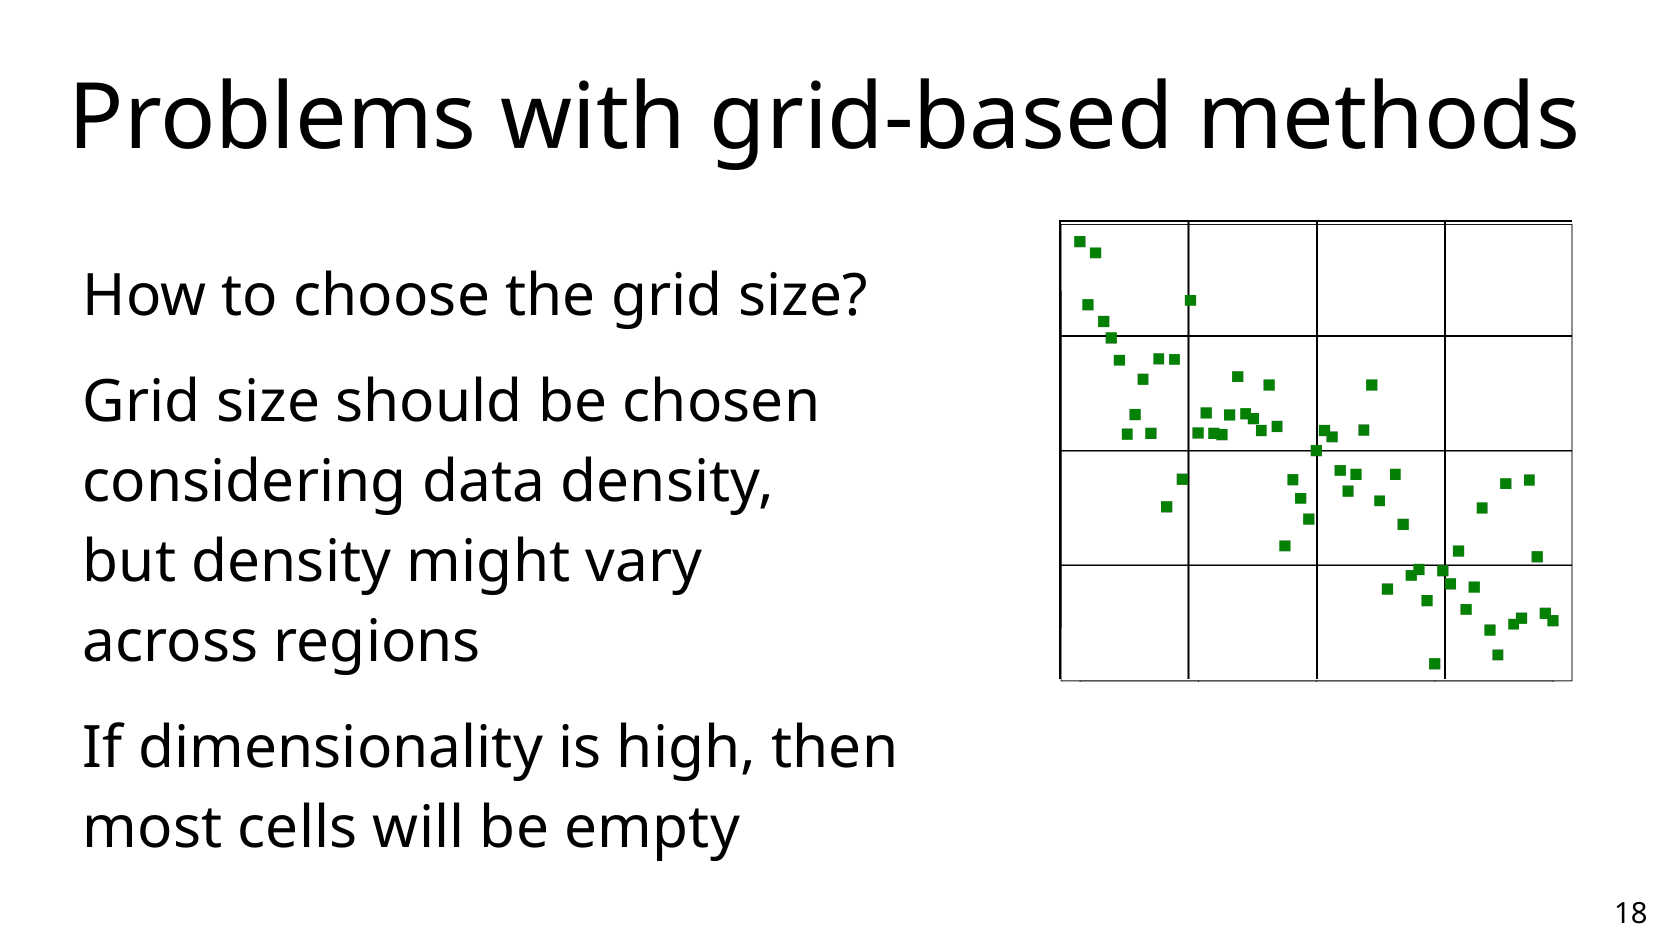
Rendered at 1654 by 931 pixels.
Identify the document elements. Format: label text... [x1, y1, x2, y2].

picture [1059, 201, 1584, 682]
title Problems with grid-based methods [4, 1, 1646, 226]
list How to choose the grid size? Grid size should be chosen considering data density, but density might vary across regions If dimensionality is high, then most cells will be empty [82, 253, 1560, 868]
